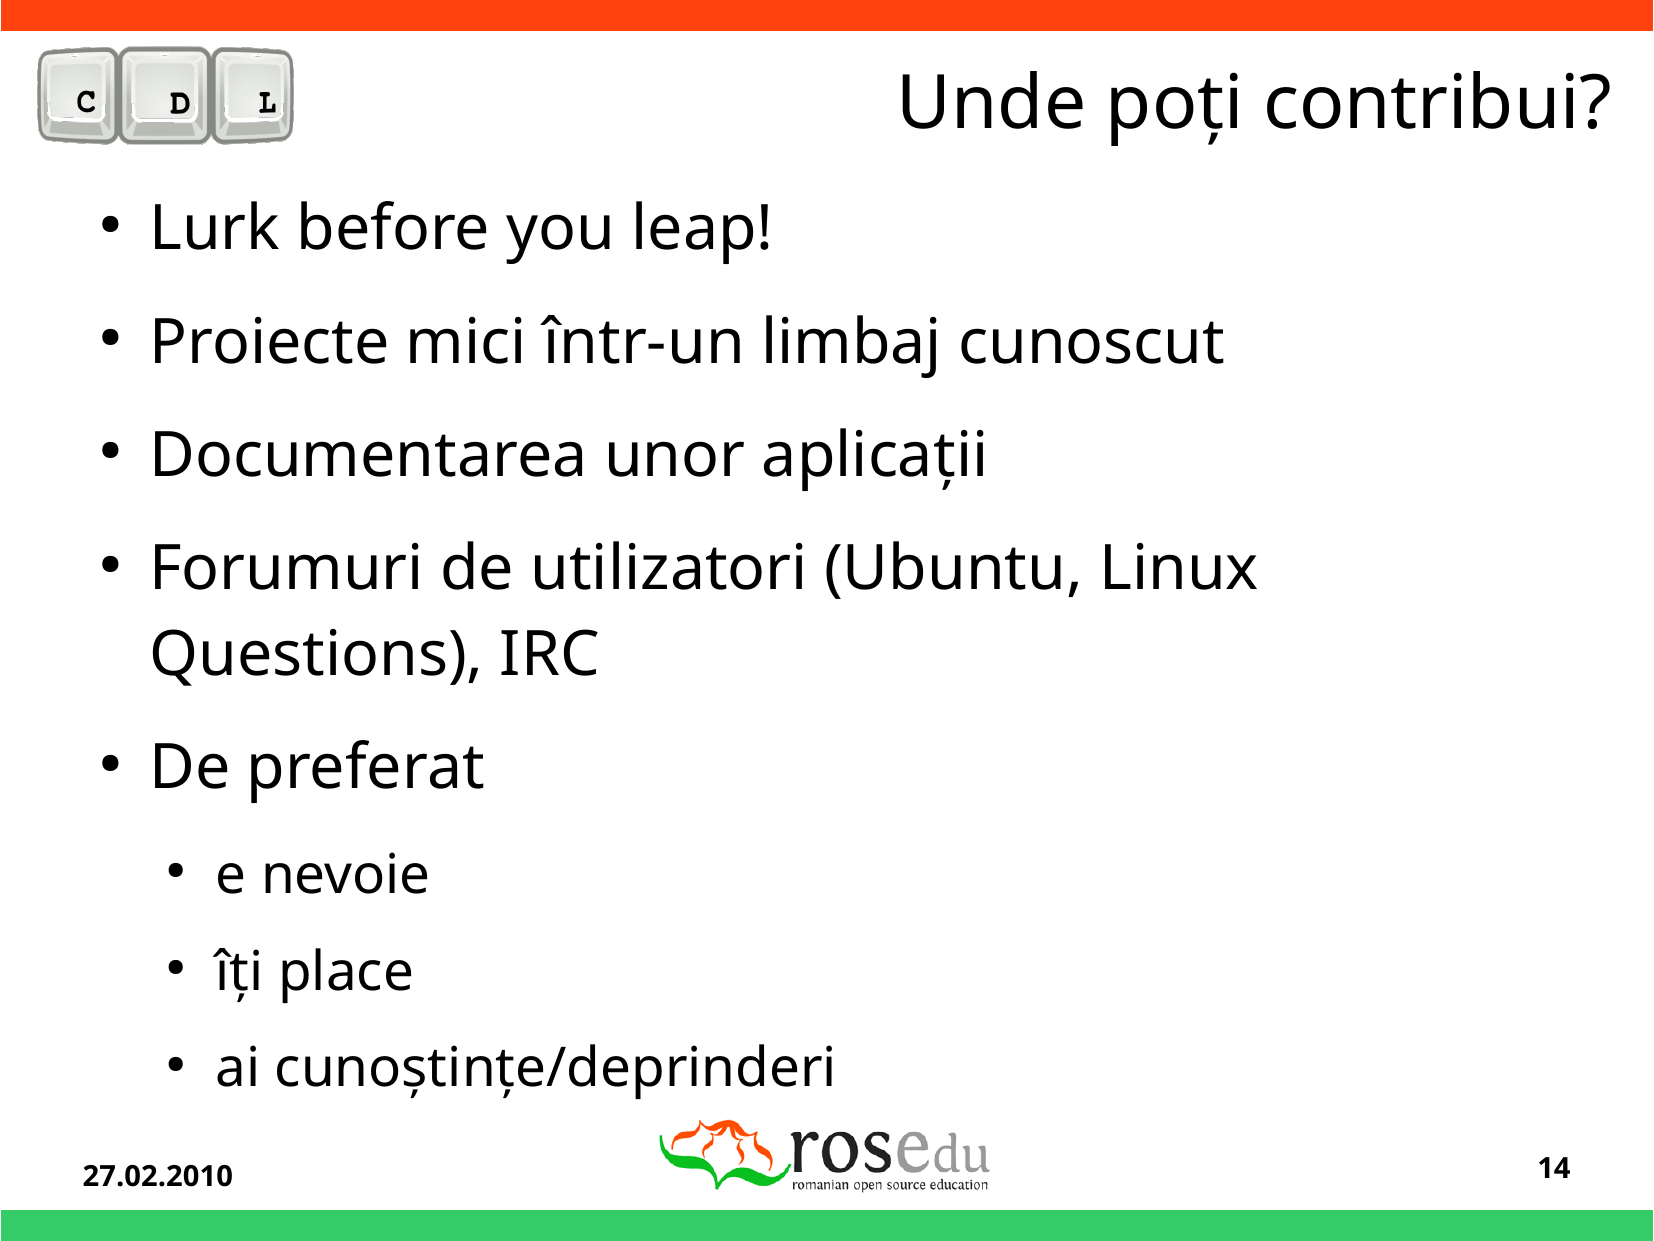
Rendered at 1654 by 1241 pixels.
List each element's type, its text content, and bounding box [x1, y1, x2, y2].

list Lurk before you leap! Proiecte mici într-un limbaj cunoscut Documentarea unor aplicații Forumuri de utilizatori (Ubuntu, Linux Questions), IRC De preferat e nevoie îți place ai cunoștințe/deprinderi [82, 182, 1571, 1104]
picture [37, 46, 294, 145]
title Unde poți contribui? [300, 52, 1613, 146]
picture [656, 1104, 1005, 1209]
